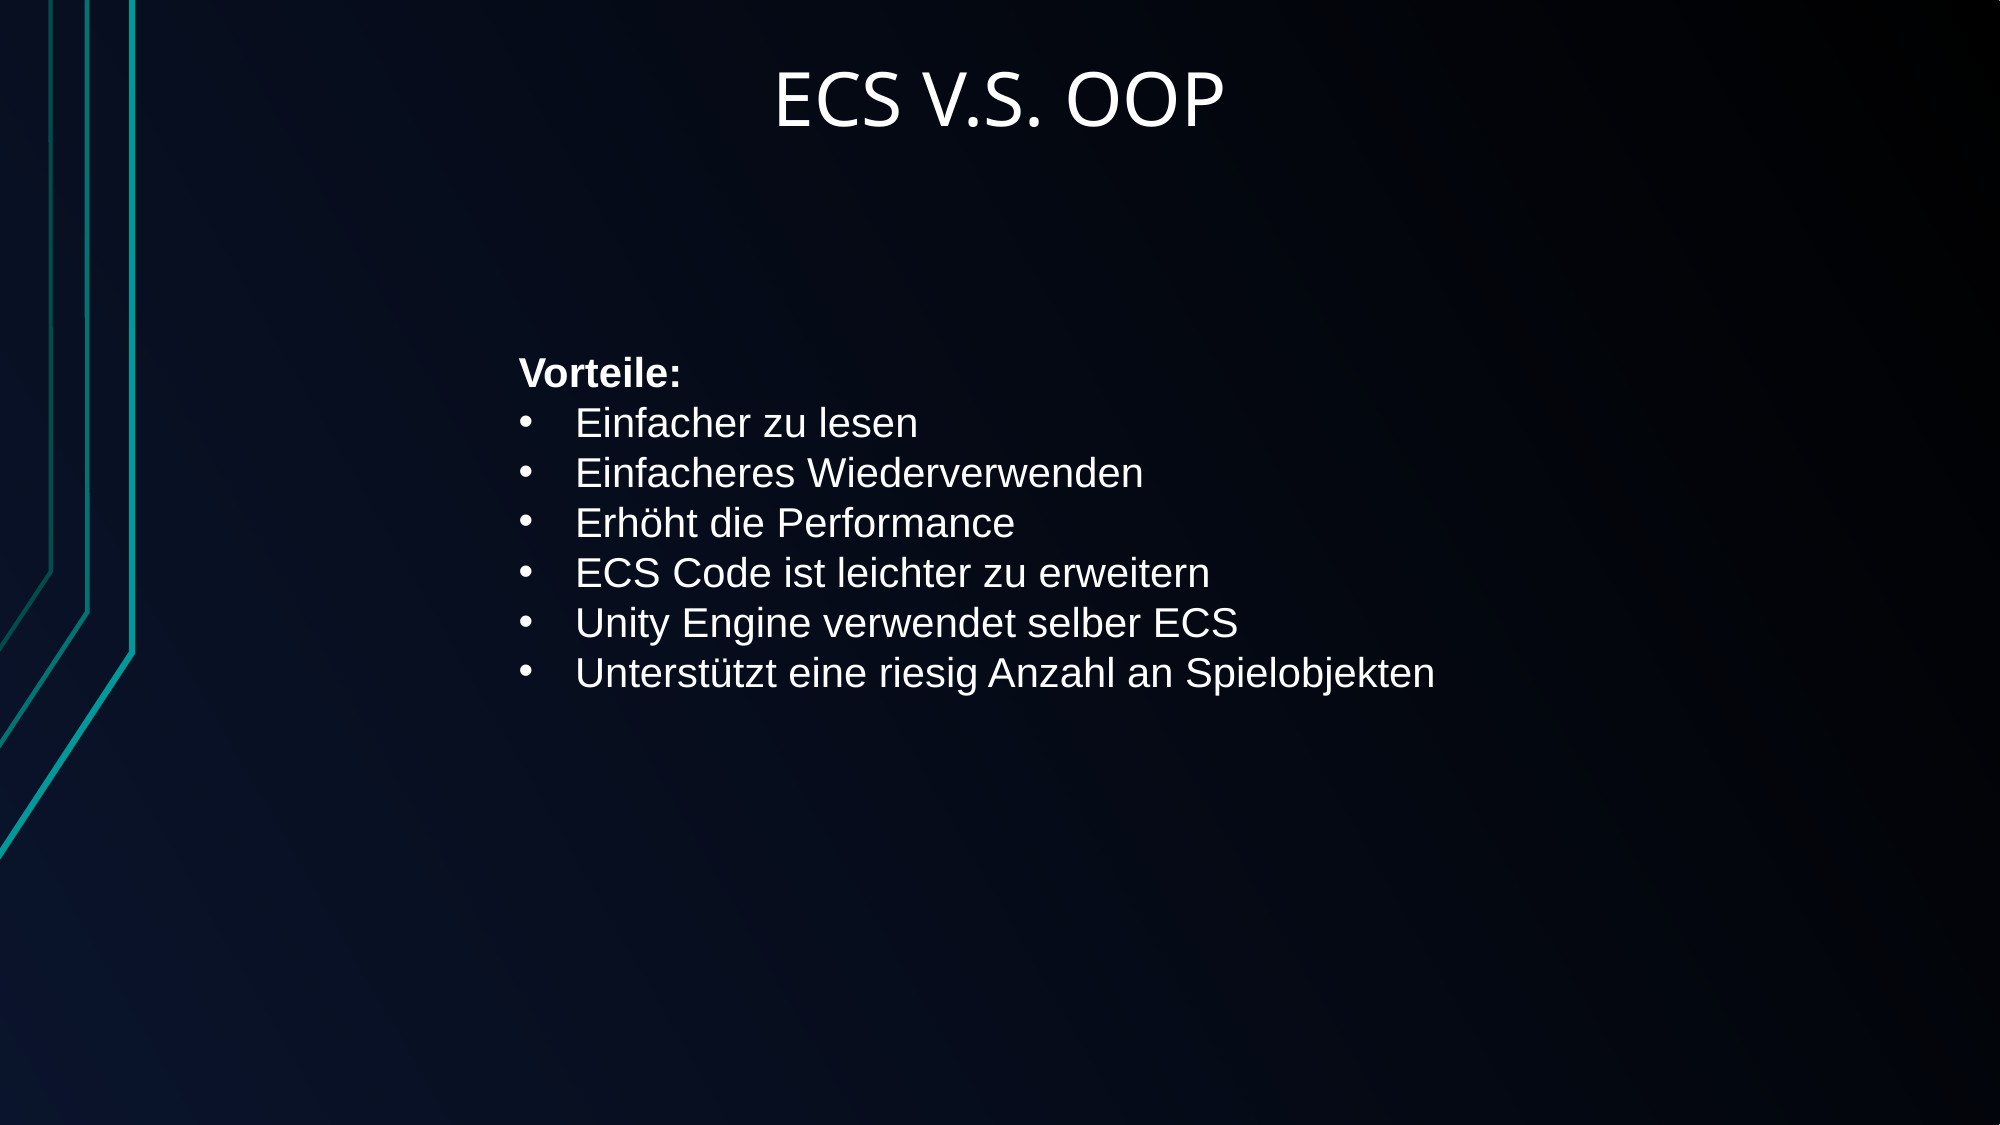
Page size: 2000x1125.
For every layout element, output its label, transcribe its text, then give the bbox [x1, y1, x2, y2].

text_box Vorteile: Einfacher zu lesen Einfacheres Wiederverwenden Erhöht die Performance ECS Code ist leichter zu erweitern Unity Engine verwendet selber ECS Unterstützt eine riesig Anzahl an Spielobjekten [503, 338, 1496, 707]
text_box ECS V.S. OOP [149, 54, 1850, 164]
